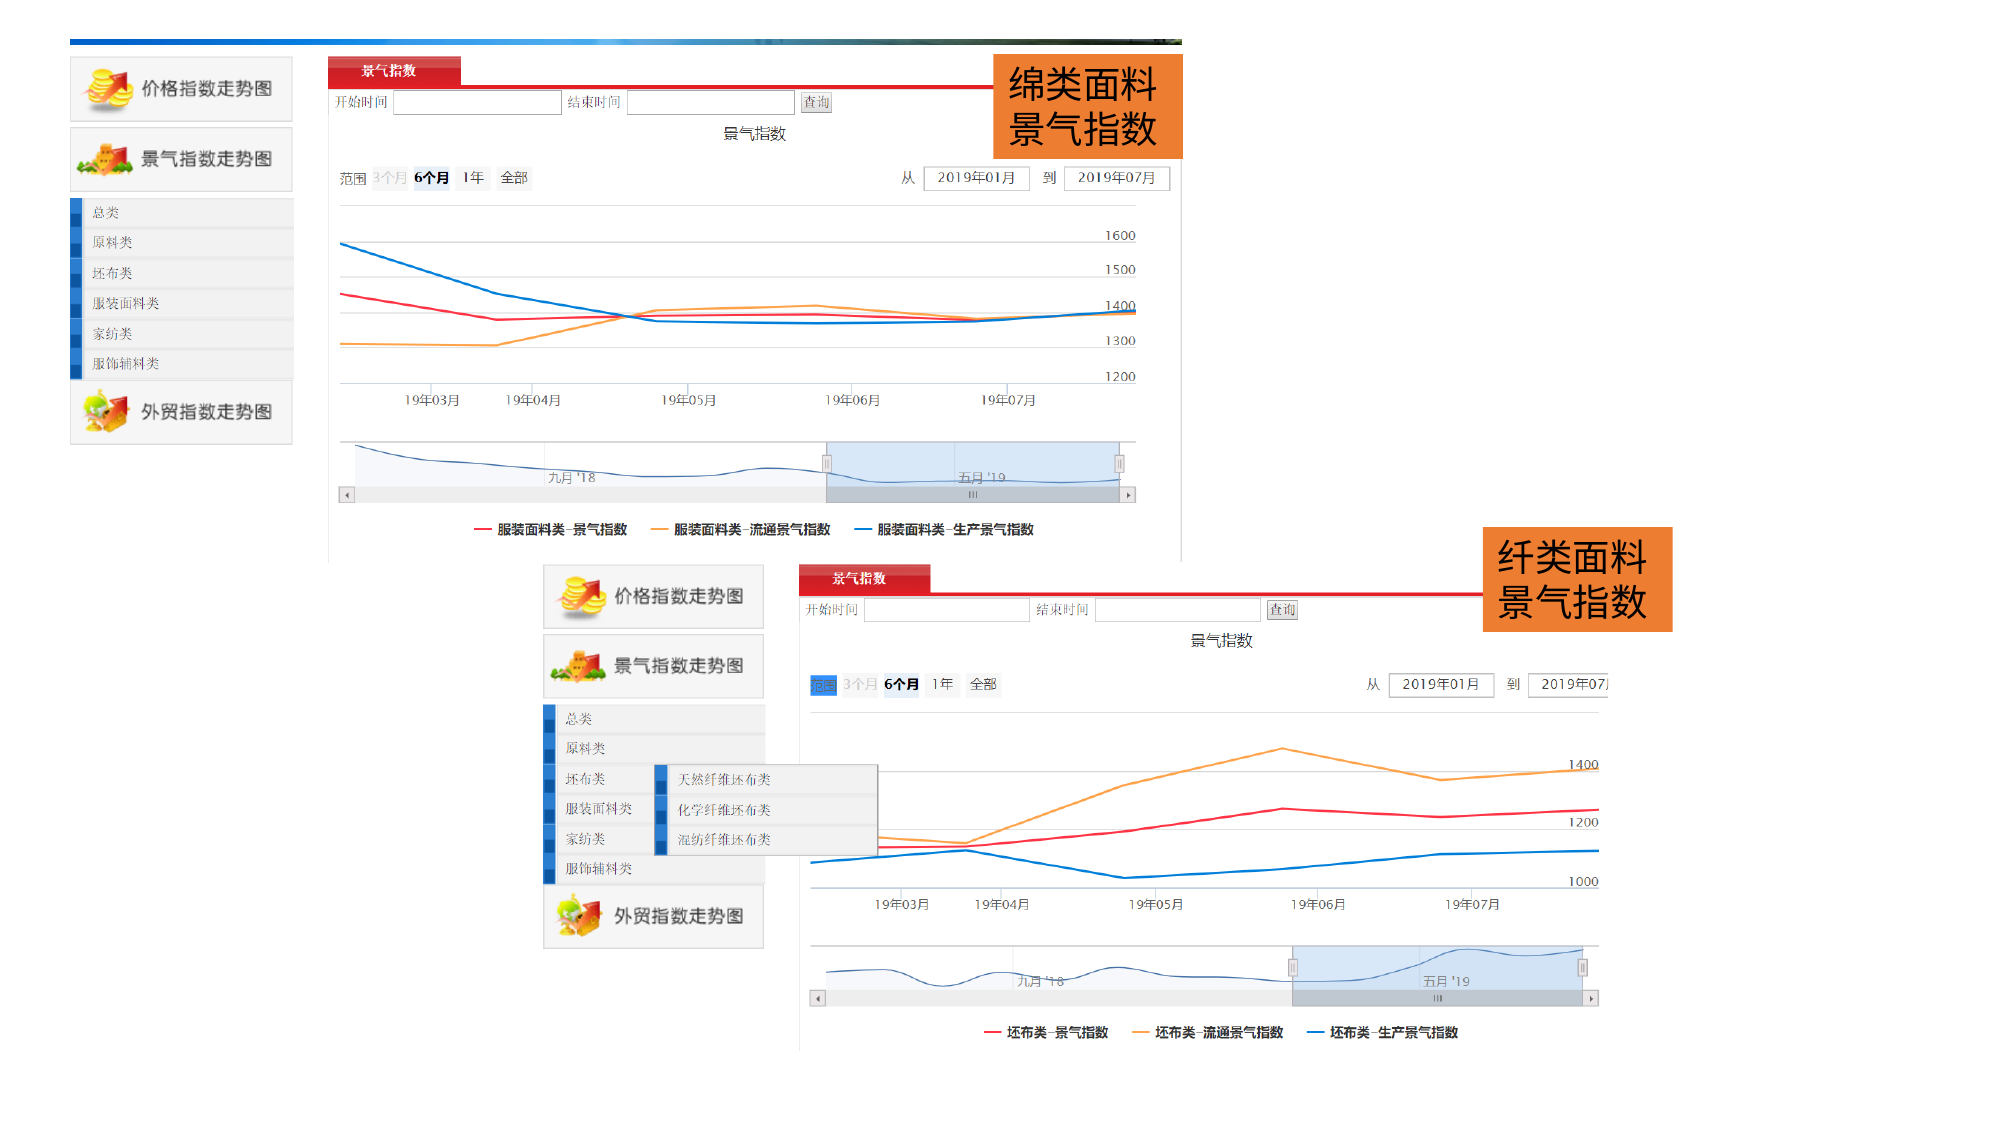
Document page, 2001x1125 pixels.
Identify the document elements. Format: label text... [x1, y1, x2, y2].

text_box 纤类面料景气指数 [1482, 527, 1673, 632]
picture [62, 39, 1609, 1051]
text_box 绵类面料景气指数 [993, 54, 1183, 159]
